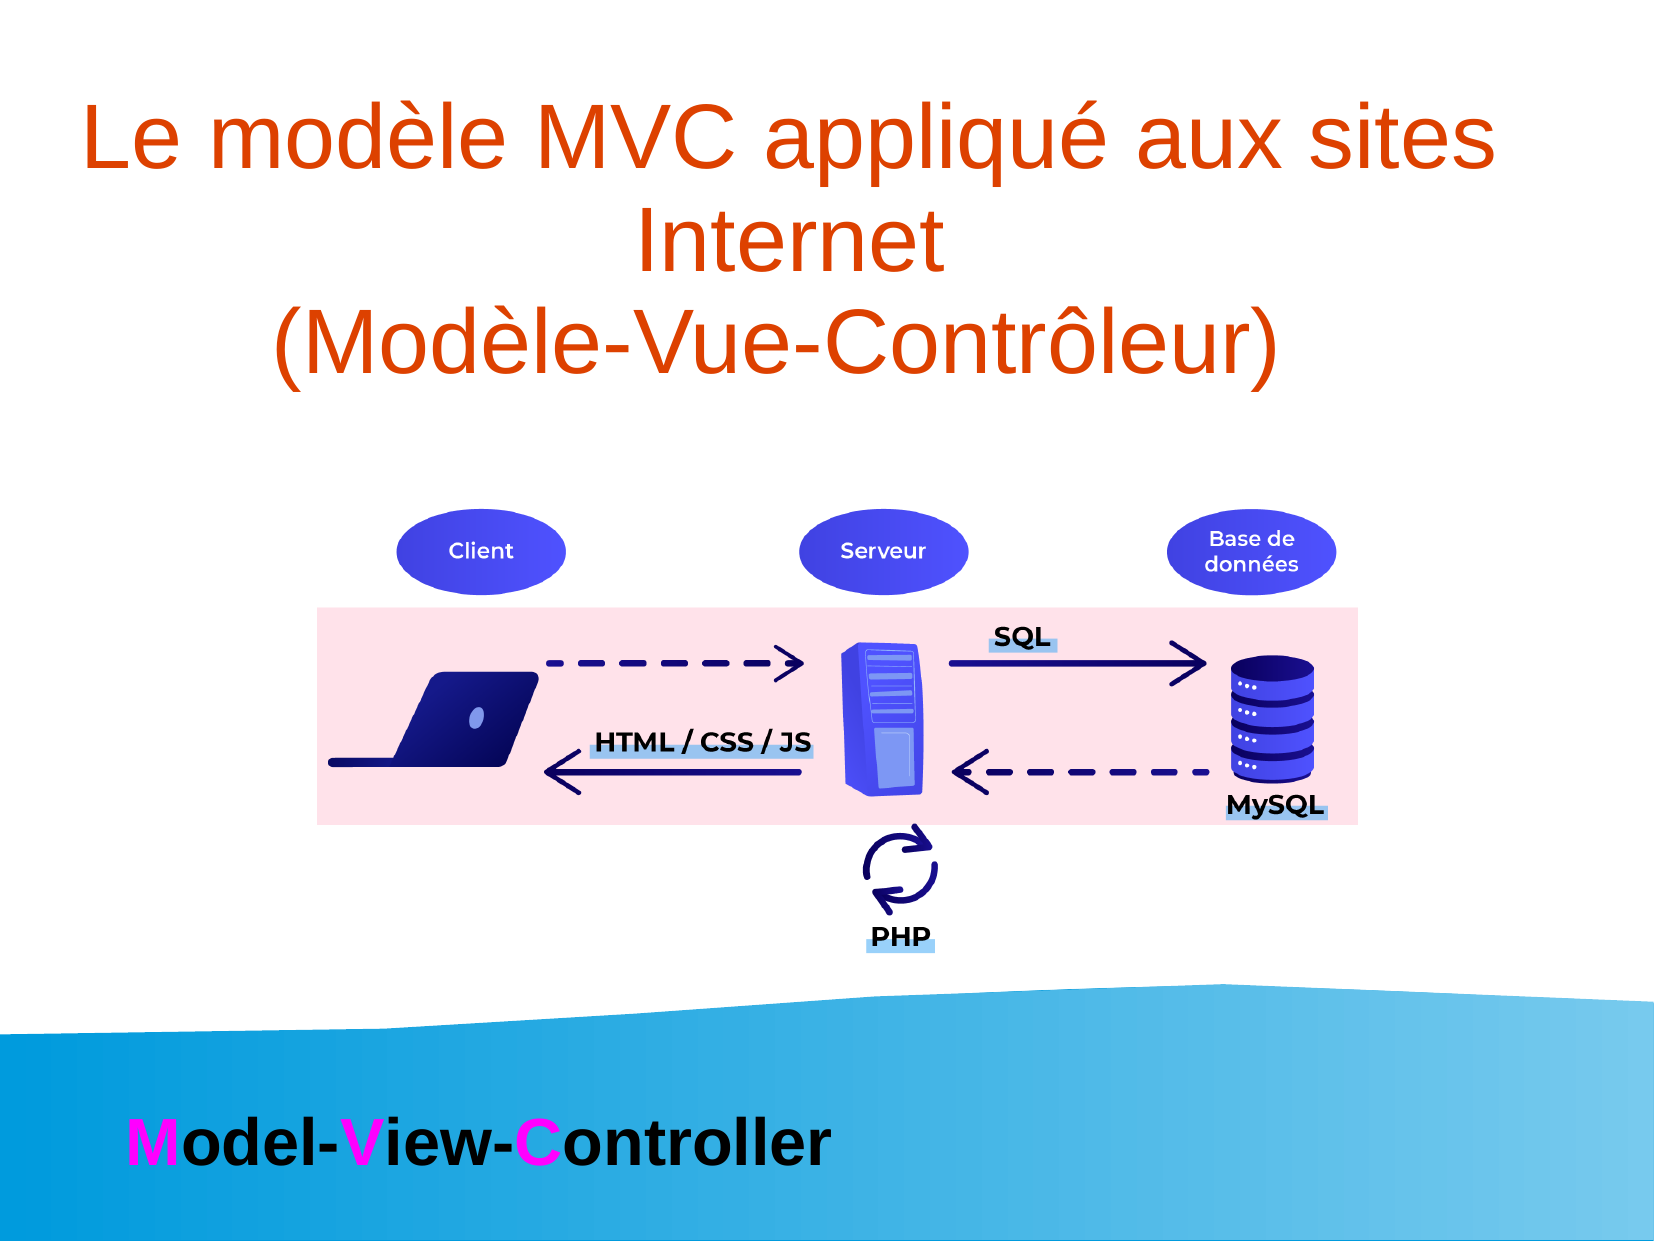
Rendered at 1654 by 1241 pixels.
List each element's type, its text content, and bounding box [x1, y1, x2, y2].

title Le modèle MVC appliqué aux sites Internet (Modèle-Vue-Contrôleur) [51, 85, 1529, 394]
text_box Model-View-Controller [110, 1098, 878, 1196]
picture [317, 394, 1358, 981]
